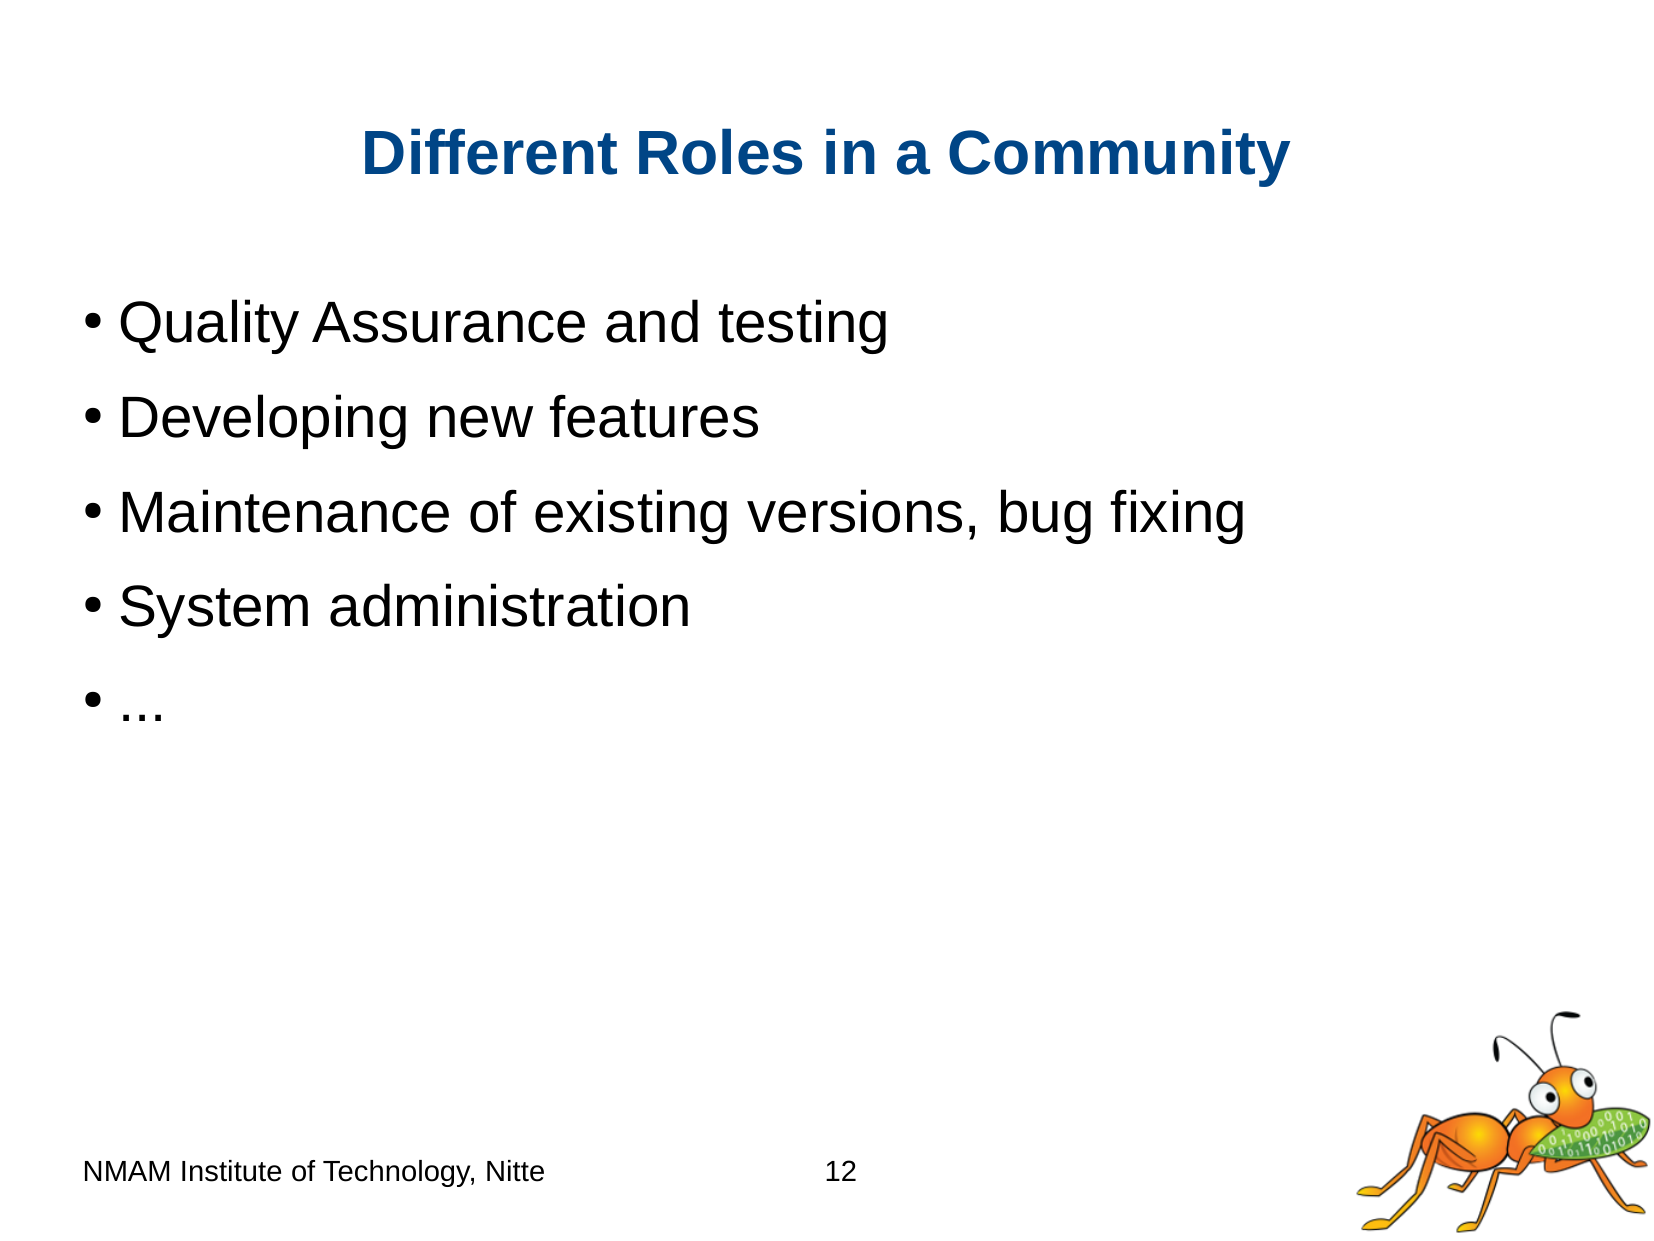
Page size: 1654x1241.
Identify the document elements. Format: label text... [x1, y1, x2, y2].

title Different Roles in a Community [82, 49, 1571, 257]
list Quality Assurance and testing Developing new features Maintenance of existing versions, bug fixing System administration ... [82, 290, 1571, 1010]
picture [1353, 1009, 1654, 1235]
